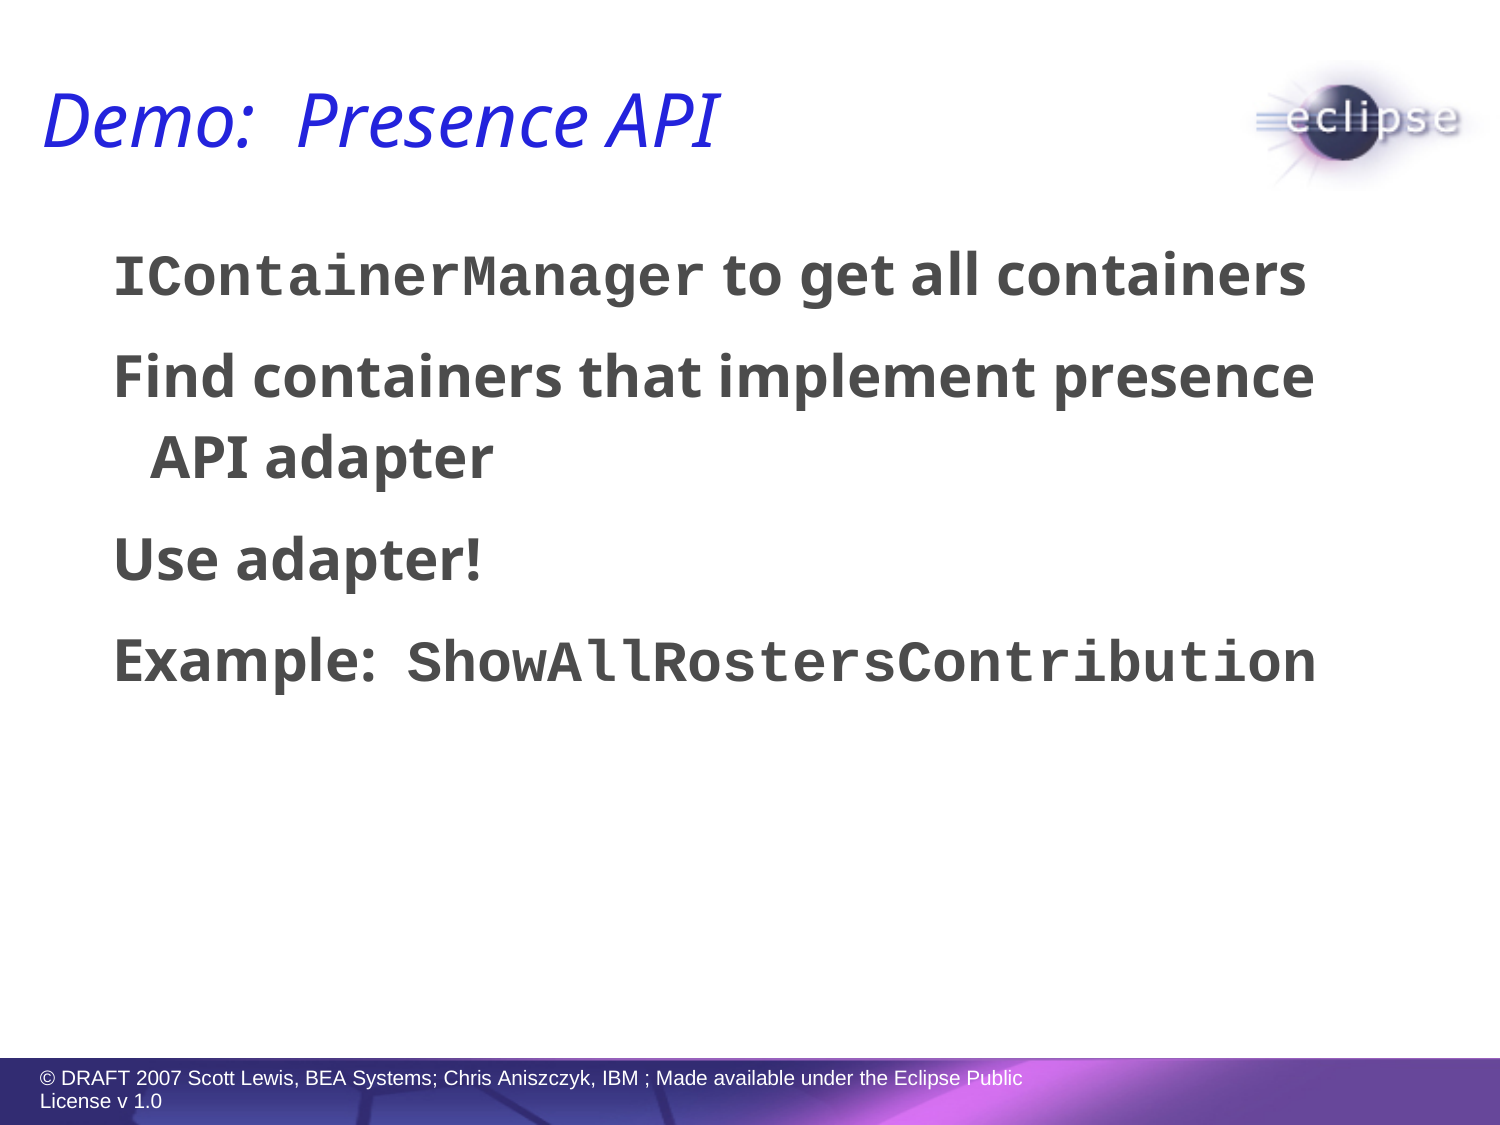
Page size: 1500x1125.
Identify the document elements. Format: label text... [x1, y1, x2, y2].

picture [0, 1058, 1500, 1125]
text_box IContainerManager to get all containers Find containers that implement presence API adapter Use adapter! Example: ShowAllRostersContribution [112, 231, 1389, 976]
title Demo: Presence API [41, 37, 1238, 202]
picture [1238, 60, 1500, 191]
